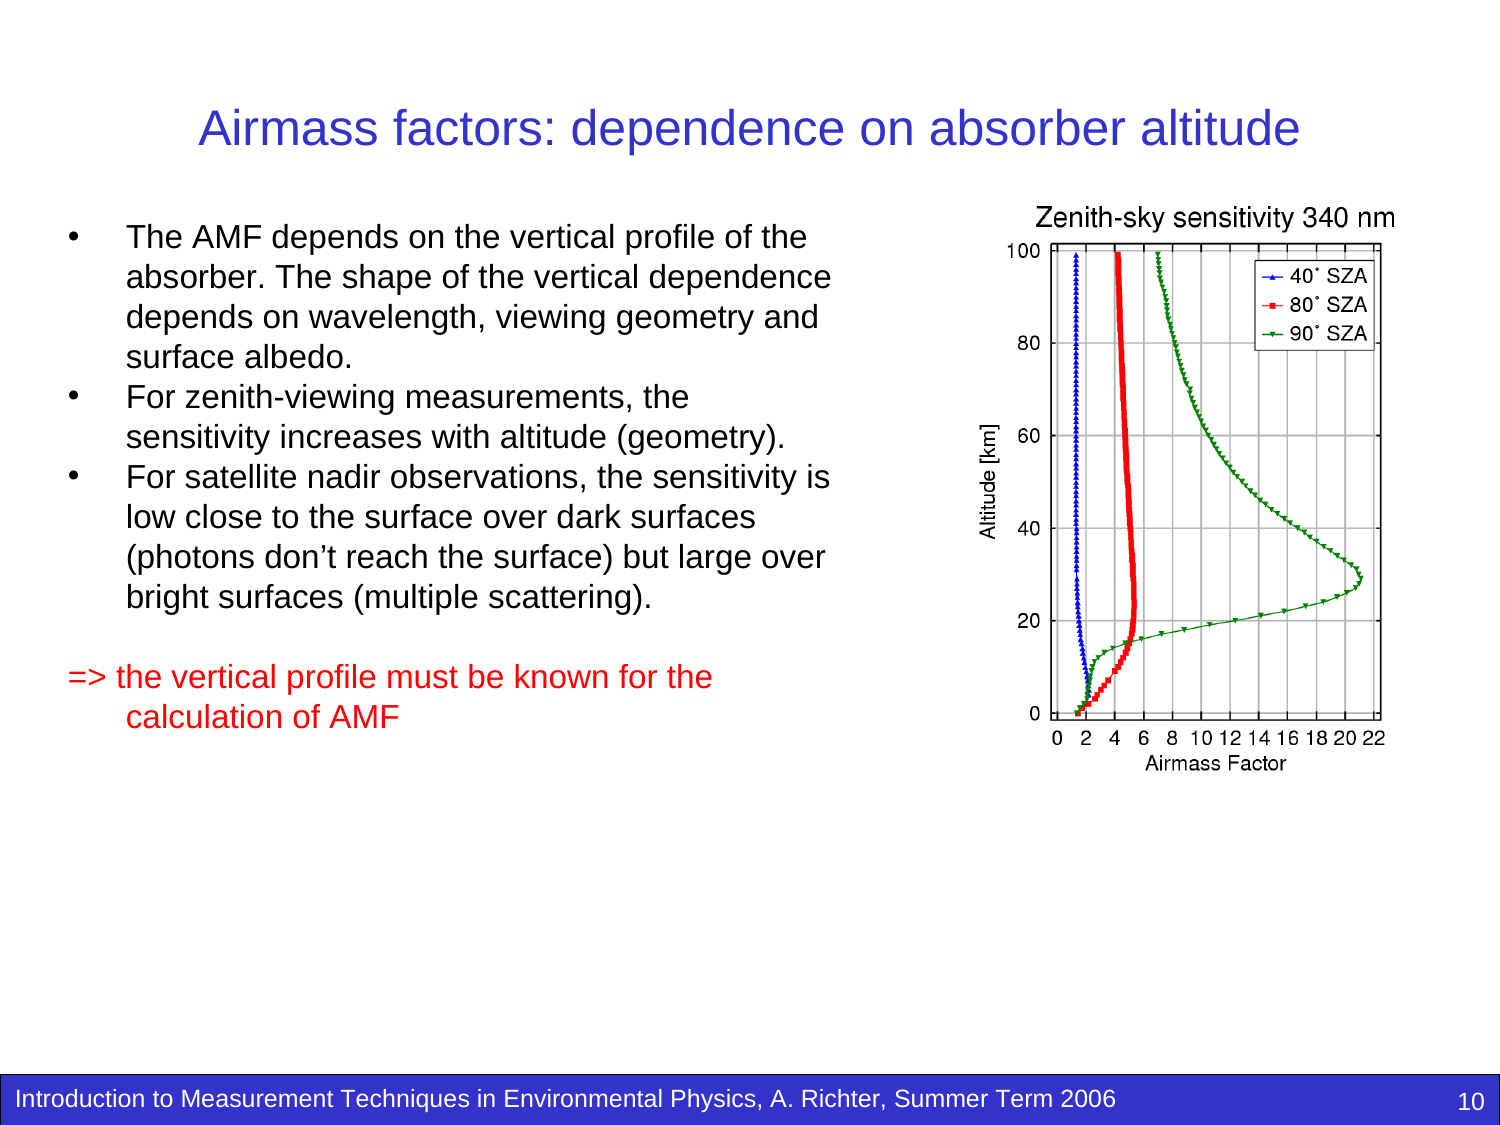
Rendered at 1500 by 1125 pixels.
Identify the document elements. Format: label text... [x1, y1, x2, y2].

text_box The AMF depends on the vertical profile of the absorber. The shape of the vertical dependence depends on wavelength, viewing geometry and surface albedo. For zenith-viewing measurements, the sensitivity increases with altitude (geometry). For satellite nadir observations, the sensitivity is low close to the surface over dark surfaces (photons don’t reach the surface) but large over bright surfaces (multiple scattering). => the vertical profile must be known for the calculation of AMF [53, 207, 857, 743]
picture [950, 196, 1469, 783]
text_box Airmass factors: dependence on absorber altitude [0, 87, 1500, 163]
